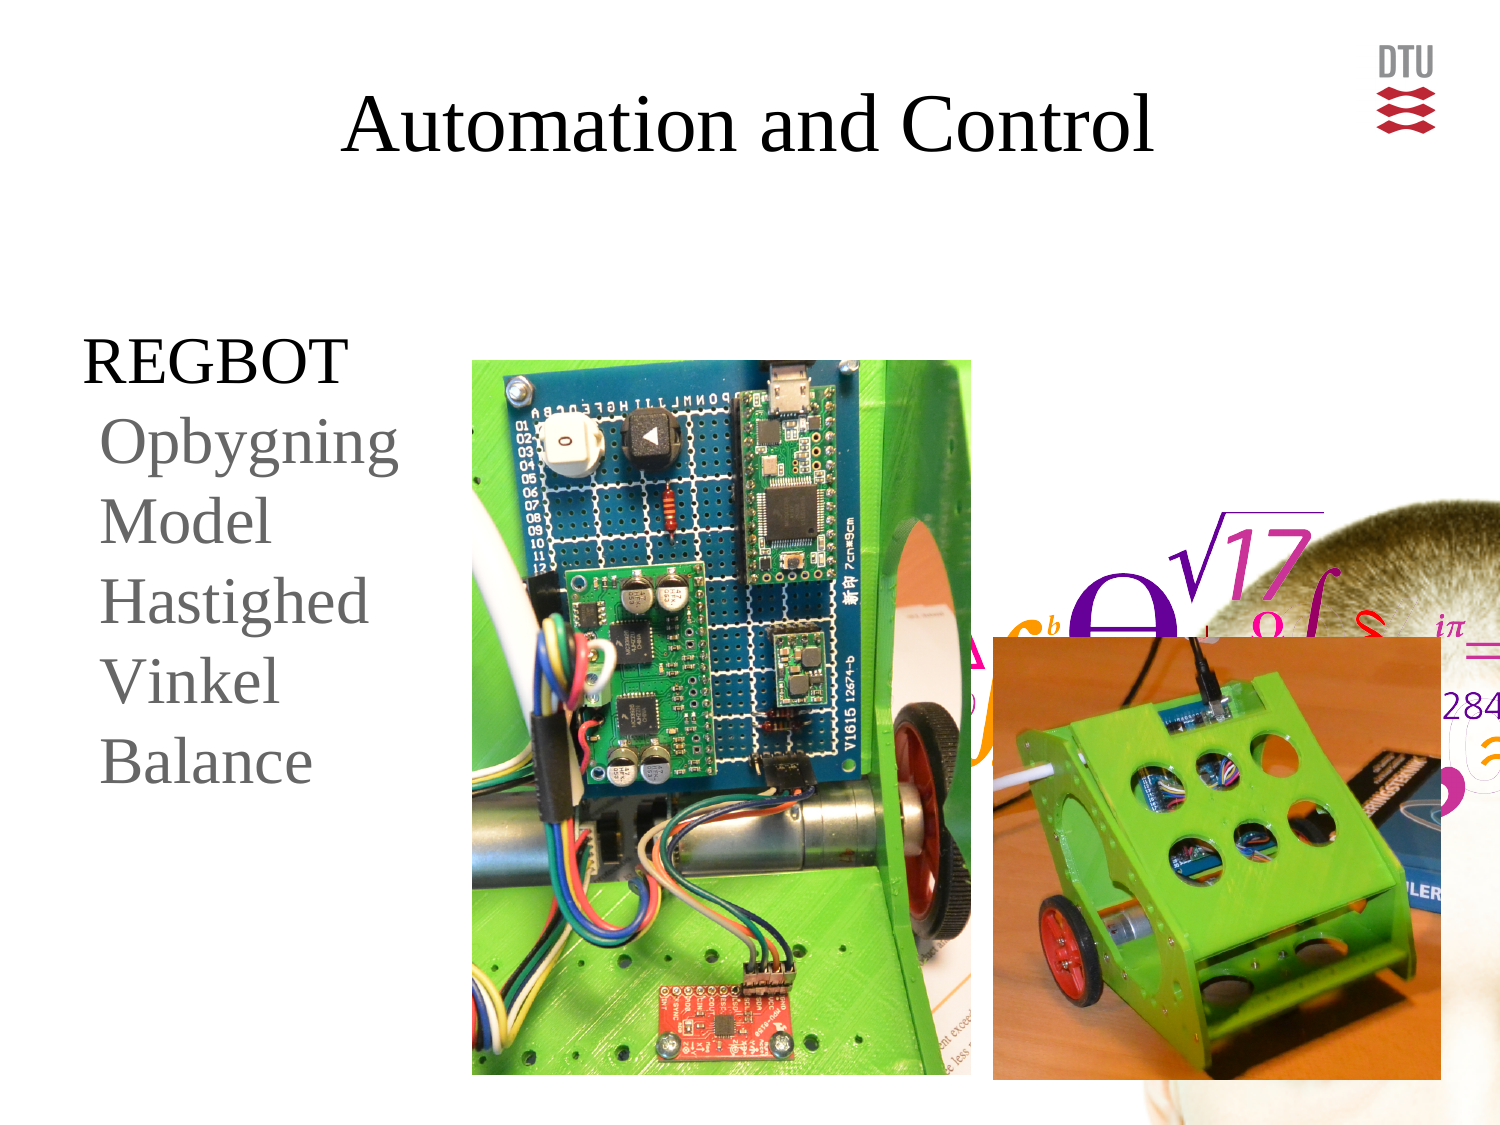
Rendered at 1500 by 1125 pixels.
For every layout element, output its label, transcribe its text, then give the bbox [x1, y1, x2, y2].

text_box REGBOT Opbygning Model Hastighed Vinkel Balance [82, 316, 763, 797]
text_box Automation and Control [272, 68, 1225, 229]
picture [472, 360, 1500, 1081]
